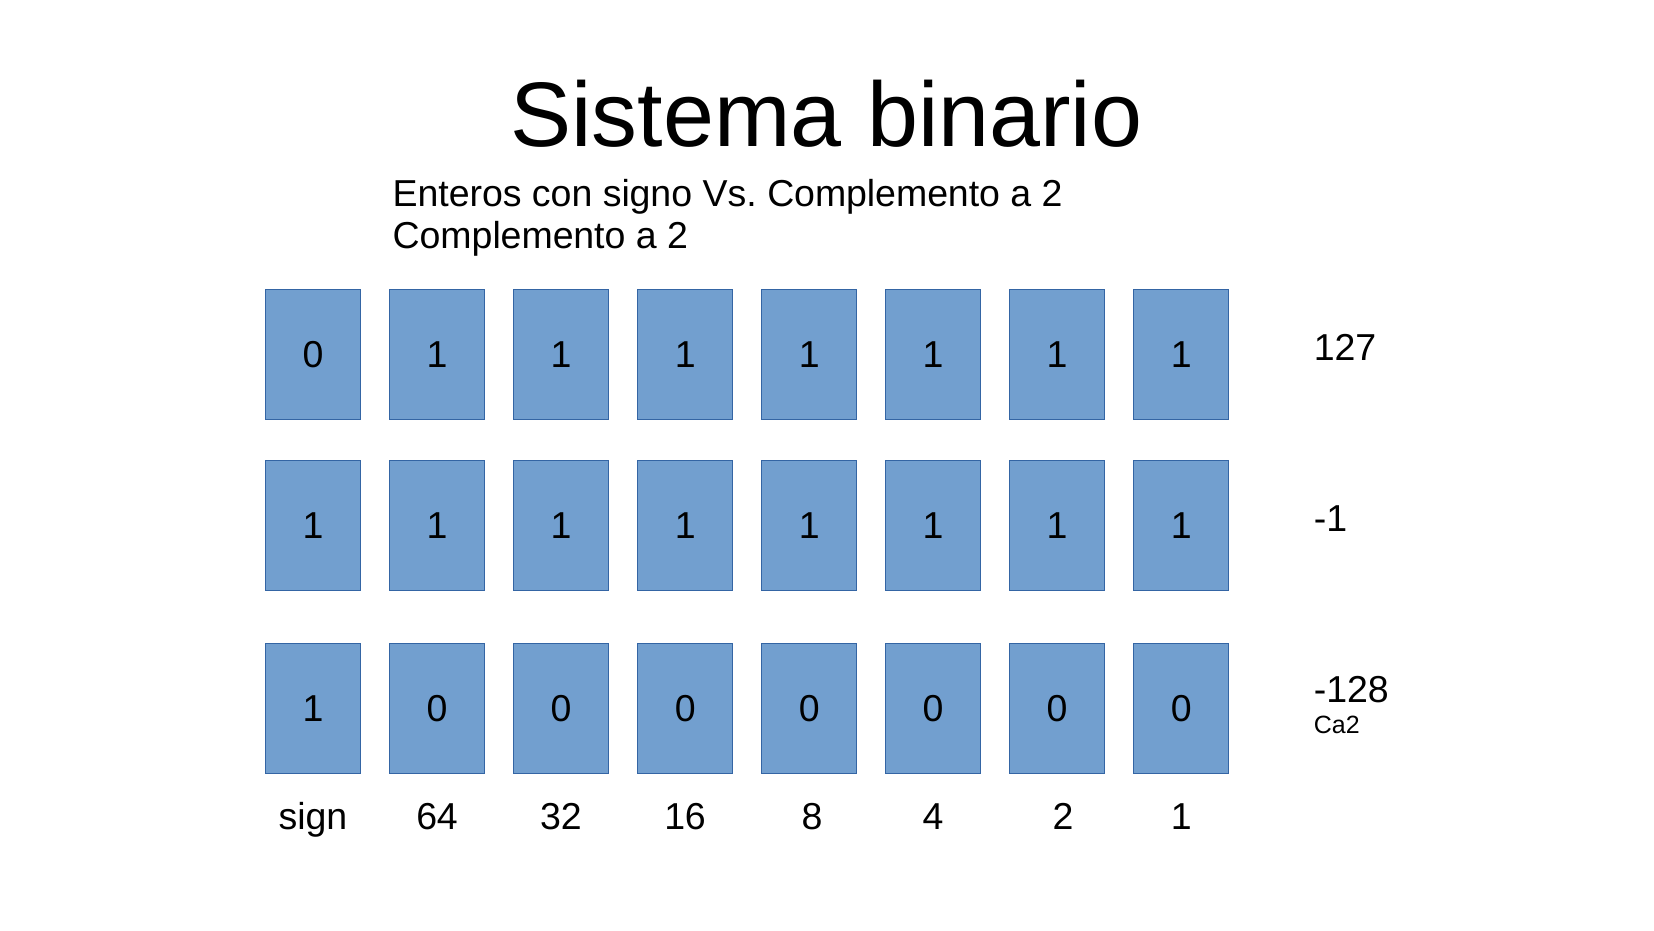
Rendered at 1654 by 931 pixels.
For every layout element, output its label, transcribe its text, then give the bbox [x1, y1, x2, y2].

text_box 4 [897, 787, 969, 845]
text_box 8 [767, 787, 857, 845]
text_box 1 [1009, 289, 1105, 420]
text_box 0 [265, 289, 361, 420]
text_box 64 [389, 787, 485, 845]
text_box 32 [507, 787, 615, 845]
text_box 1 [265, 460, 361, 591]
text_box 2 [1027, 787, 1099, 845]
text_box 127 [1299, 318, 1418, 460]
text_box 1 [265, 643, 361, 774]
text_box 1 [761, 460, 857, 591]
title Sistema binario [82, 37, 1571, 193]
text_box -128 Ca2 [1299, 661, 1536, 845]
text_box 0 [885, 643, 981, 774]
text_box -1 [1299, 490, 1418, 631]
text_box 1 [637, 460, 733, 591]
text_box 1 [761, 289, 857, 420]
text_box 1 [1009, 460, 1105, 591]
text_box 0 [761, 643, 857, 774]
text_box 1 [885, 289, 981, 420]
text_box 1 [637, 289, 733, 420]
text_box 1 [389, 460, 485, 591]
text_box 1 [885, 460, 981, 591]
text_box 16 [637, 787, 733, 845]
text_box 0 [1009, 643, 1105, 774]
text_box 0 [389, 643, 485, 774]
text_box 1 [513, 289, 609, 420]
text_box 0 [1133, 643, 1229, 774]
text_box 1 [1133, 289, 1229, 420]
text_box 1 [513, 460, 609, 591]
text_box 1 [389, 289, 485, 420]
text_box 1 [1145, 787, 1217, 845]
text_box 0 [637, 643, 733, 774]
text_box 1 [1133, 460, 1229, 591]
text_box 0 [513, 643, 609, 774]
text_box sign [259, 787, 367, 845]
text_box Enteros con signo Vs. Complemento a 2 Complemento a 2 [377, 165, 1193, 265]
